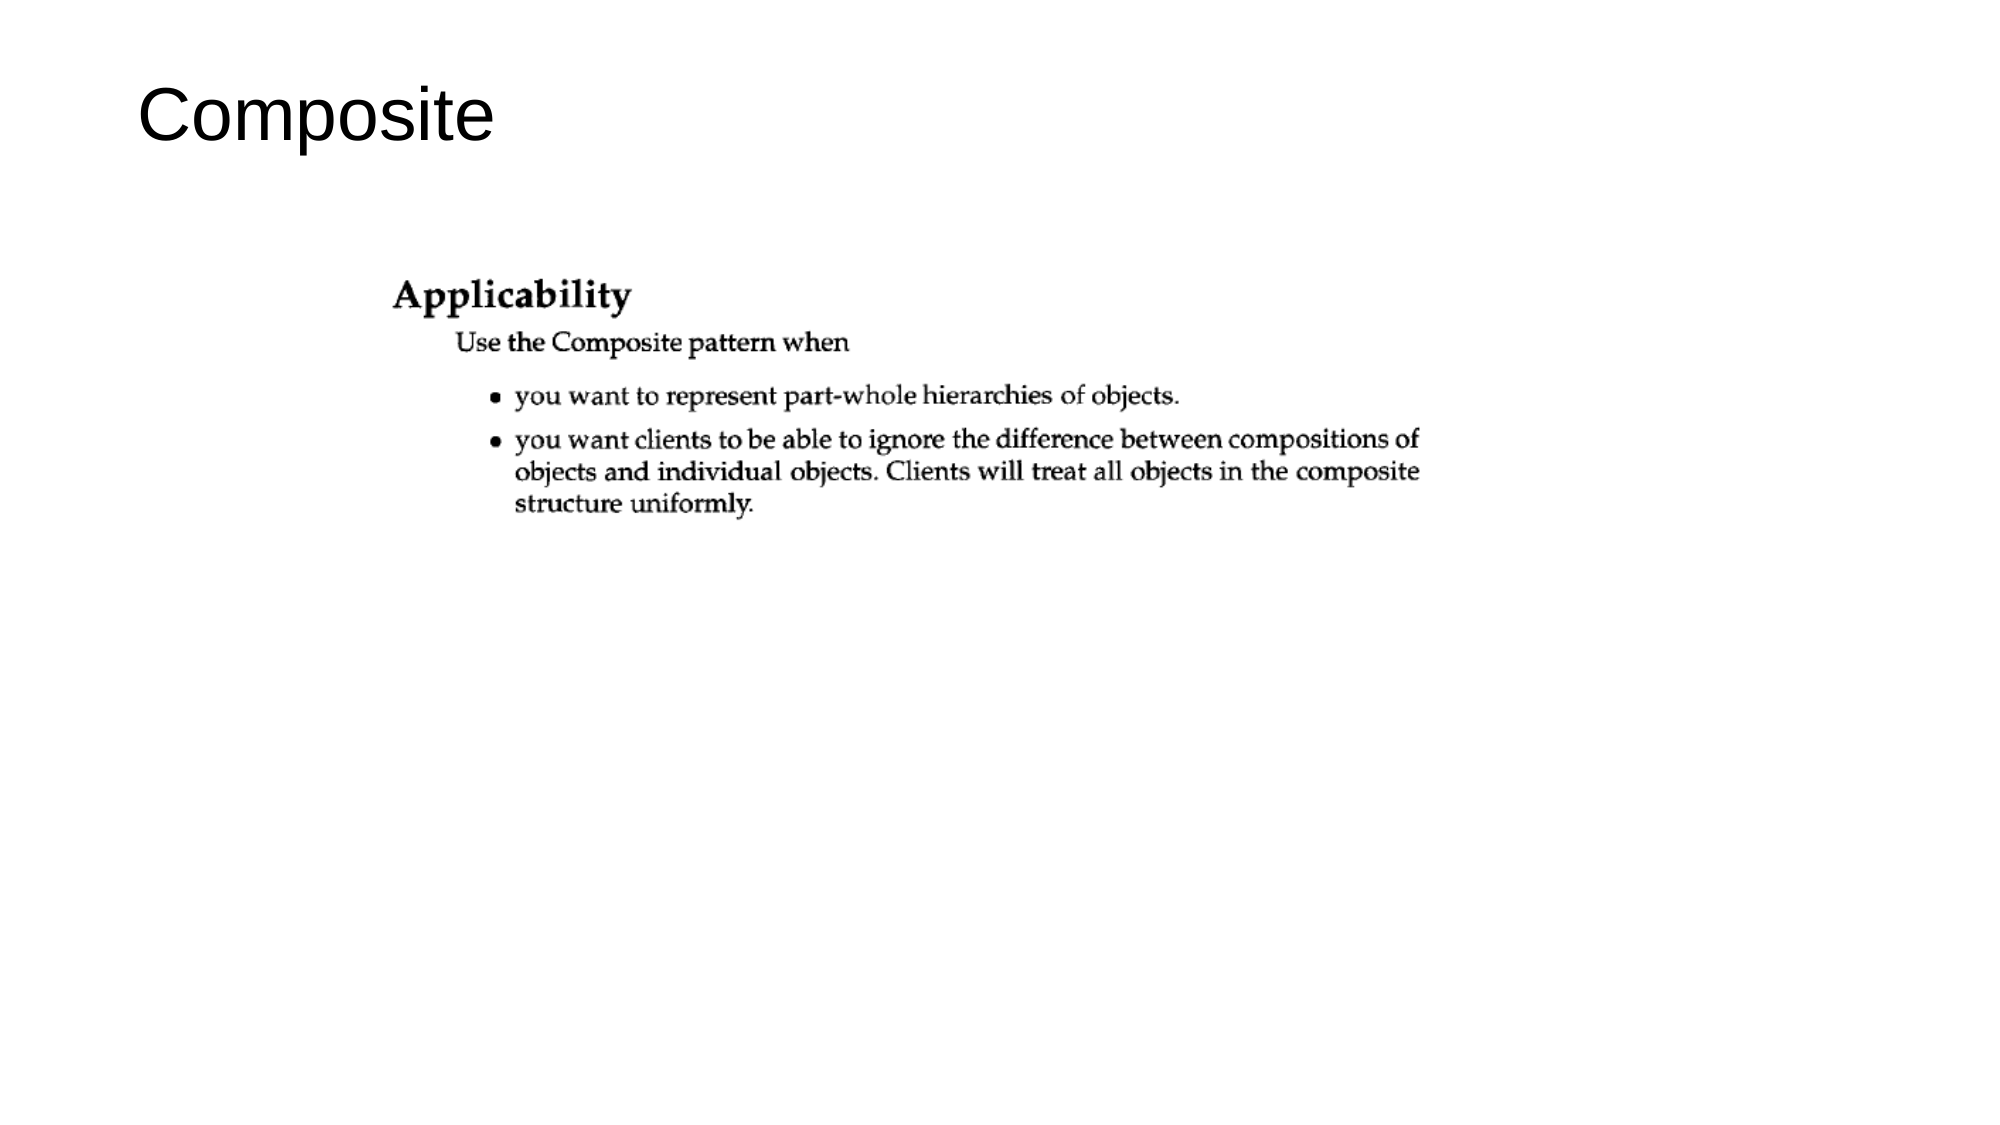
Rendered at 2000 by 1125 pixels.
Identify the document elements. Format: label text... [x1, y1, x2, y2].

title Composite [137, 60, 526, 166]
picture [390, 272, 1455, 541]
